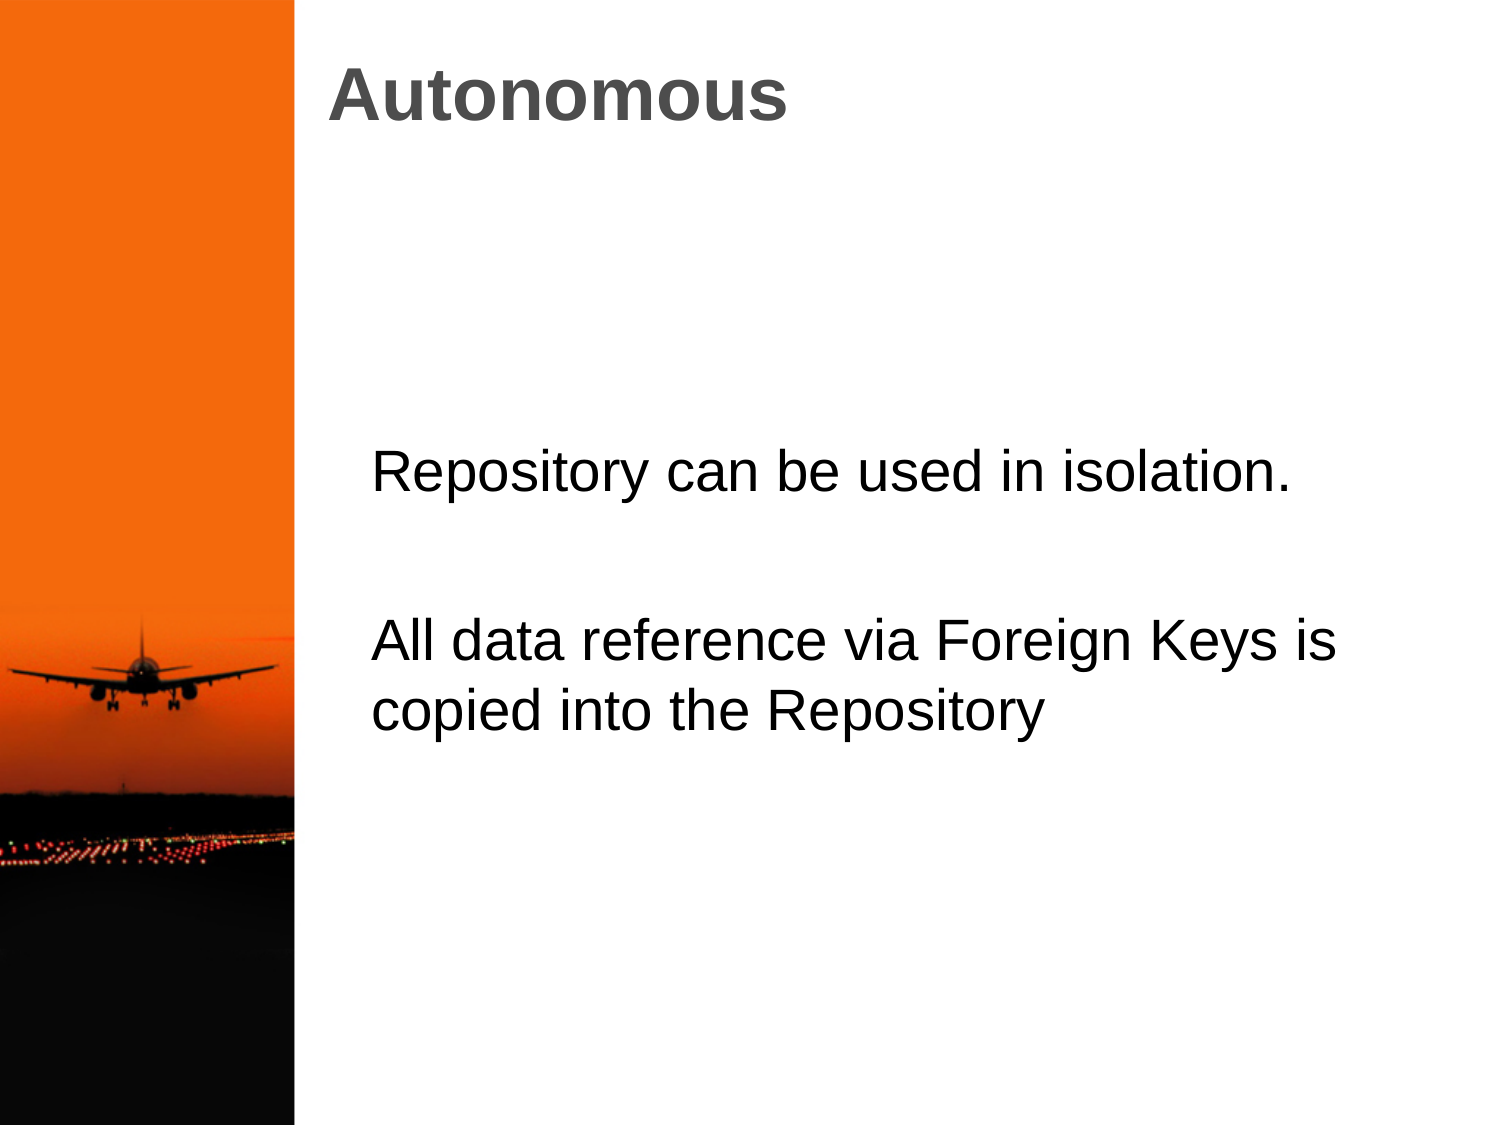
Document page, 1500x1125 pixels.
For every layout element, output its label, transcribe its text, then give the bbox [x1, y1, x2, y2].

picture [0, 0, 1500, 1125]
list Repository can be used in isolation. All data reference via Foreign Keys is copied into the Repository [300, 172, 1468, 1094]
title Autonomous [312, 30, 1483, 150]
